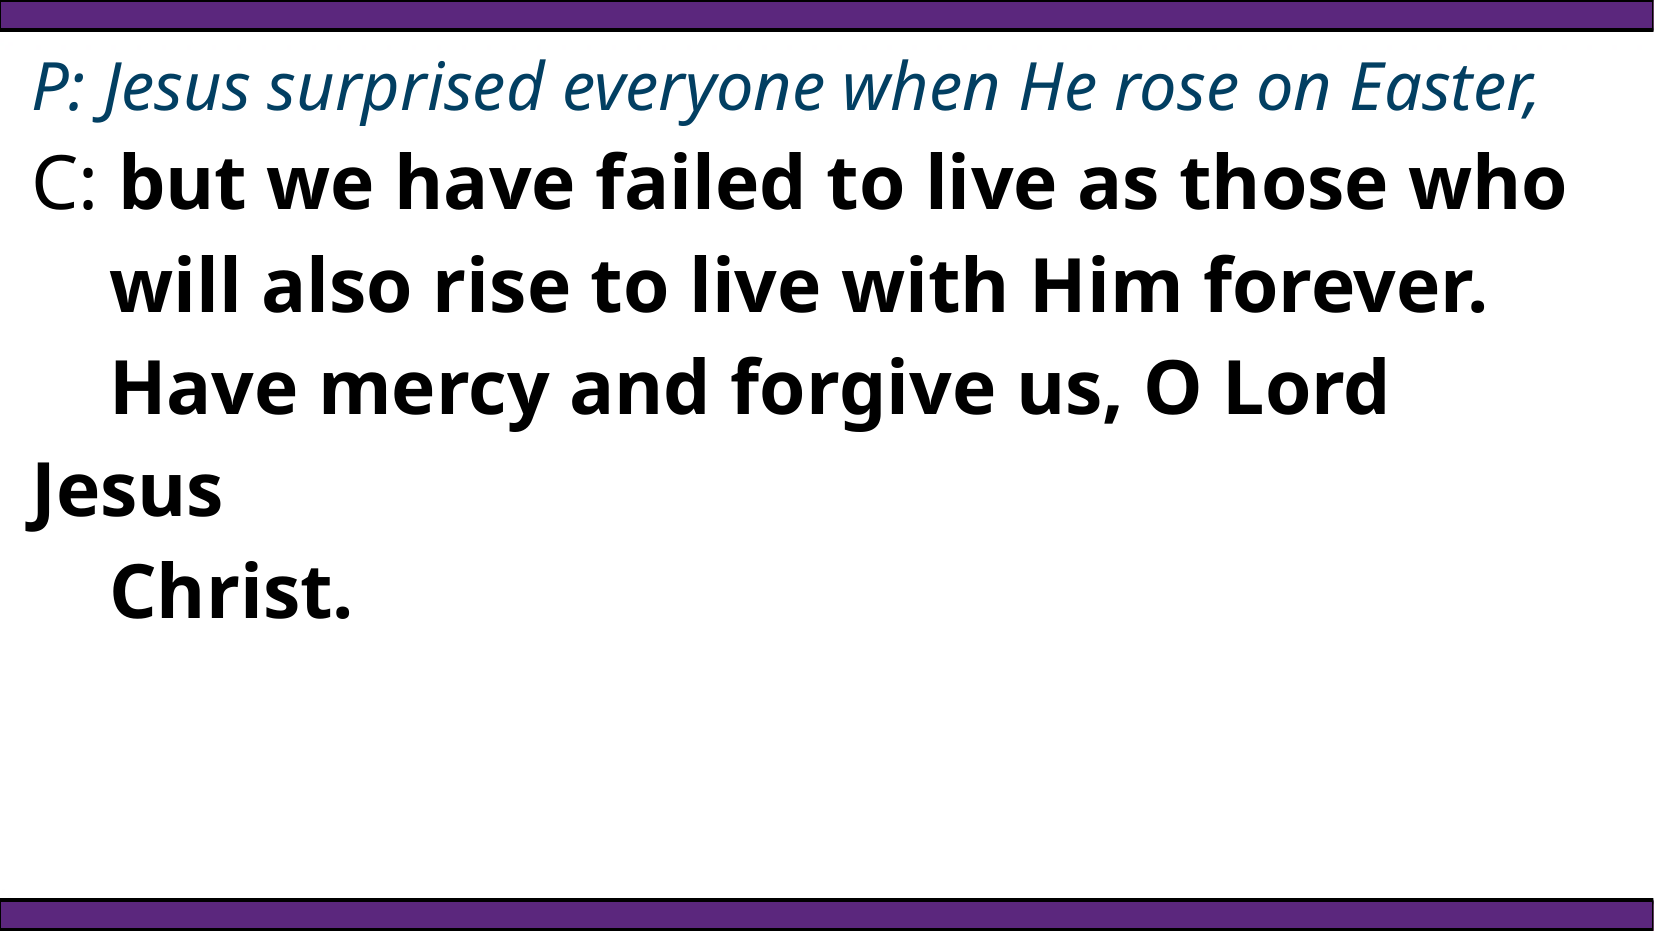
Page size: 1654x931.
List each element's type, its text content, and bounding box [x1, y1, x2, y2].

text_box [0, 0, 1654, 31]
text_box [0, 900, 1654, 931]
text_box P: Jesus surprised everyone when He rose on Easter, C: but we have failed to live as those who will also rise to live with Him forever. Have mercy and forgive us, O Lord Jesus Christ. [16, 31, 1592, 535]
picture [0, 31, 1654, 900]
